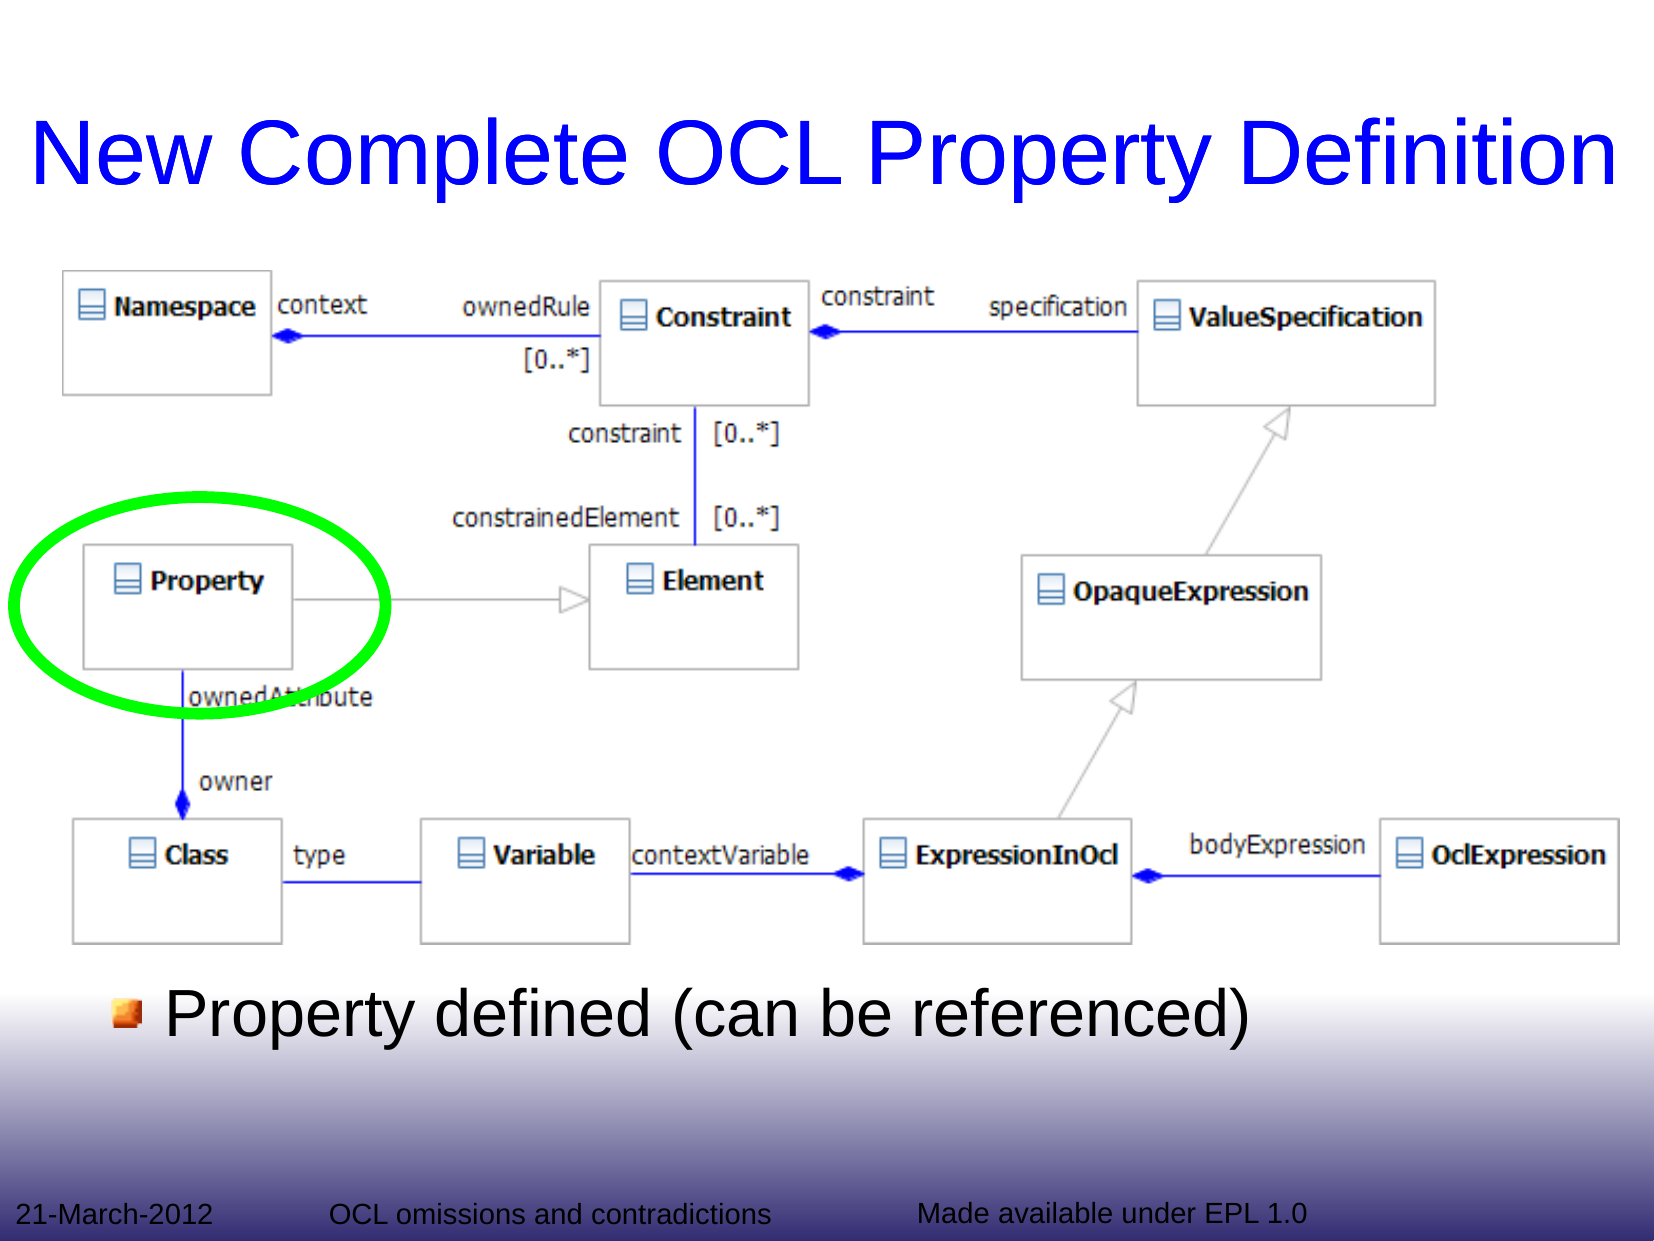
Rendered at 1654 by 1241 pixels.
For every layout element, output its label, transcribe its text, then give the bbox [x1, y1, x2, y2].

picture [62, 270, 1620, 945]
list Property defined (can be referenced) [93, 975, 1582, 1086]
picture [62, 503, 379, 707]
title New Complete OCL Property Definition [24, 49, 1627, 257]
